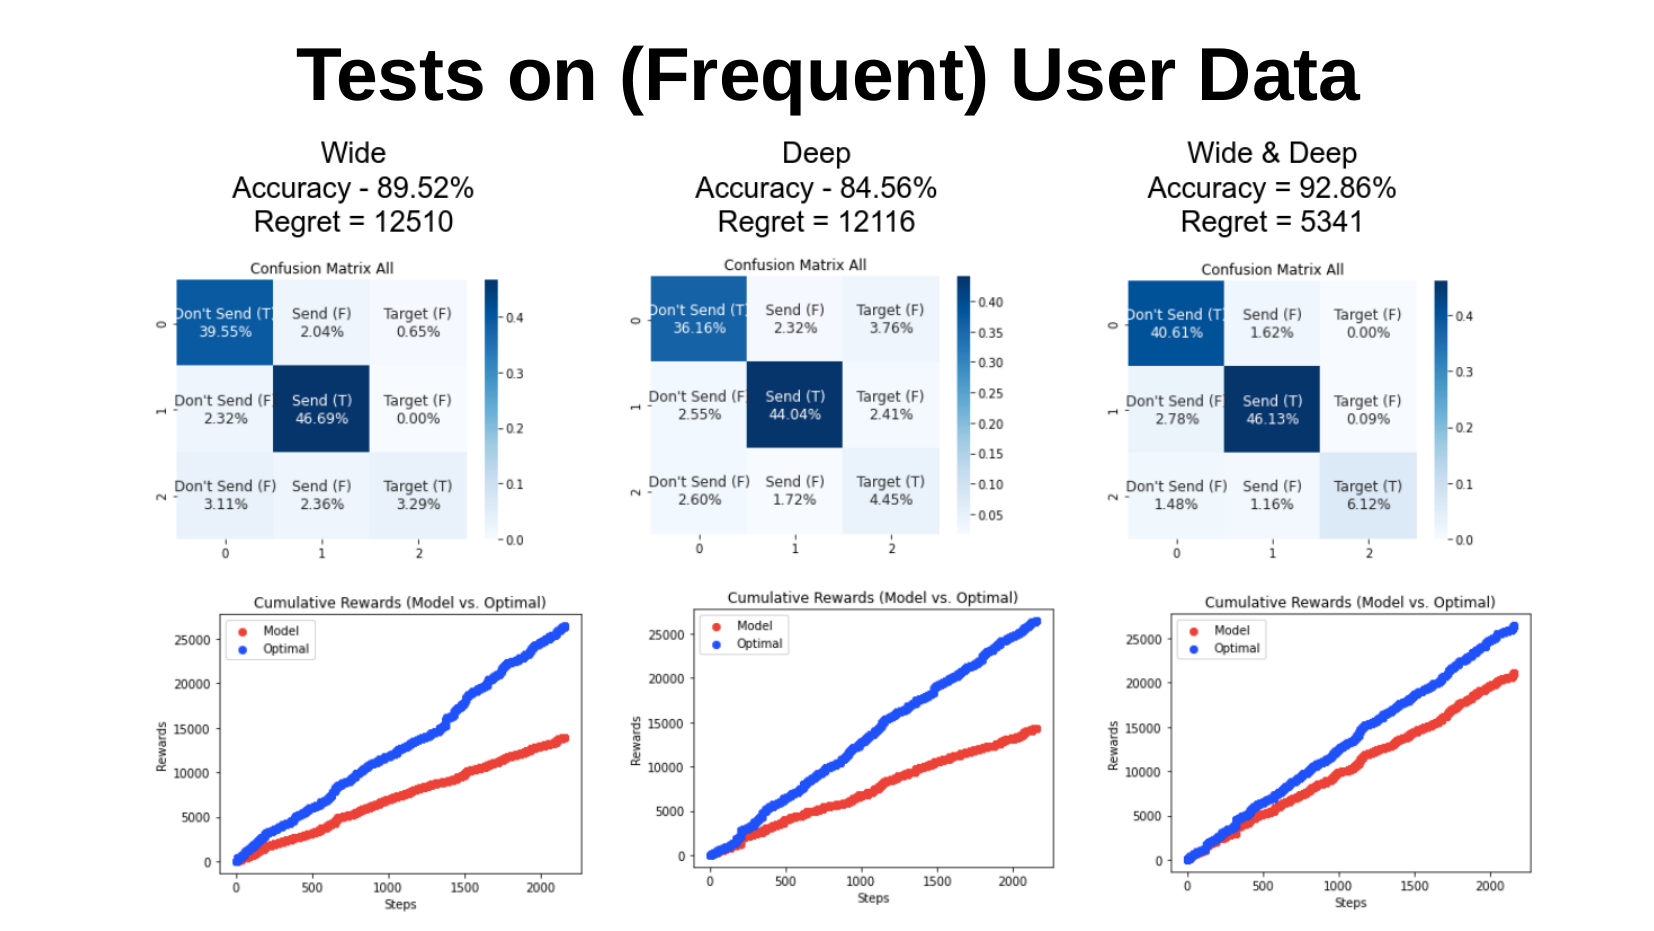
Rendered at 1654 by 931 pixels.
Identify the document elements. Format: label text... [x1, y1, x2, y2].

picture [112, 152, 1560, 931]
title Tests on (Frequent) User Data [82, 0, 1576, 152]
